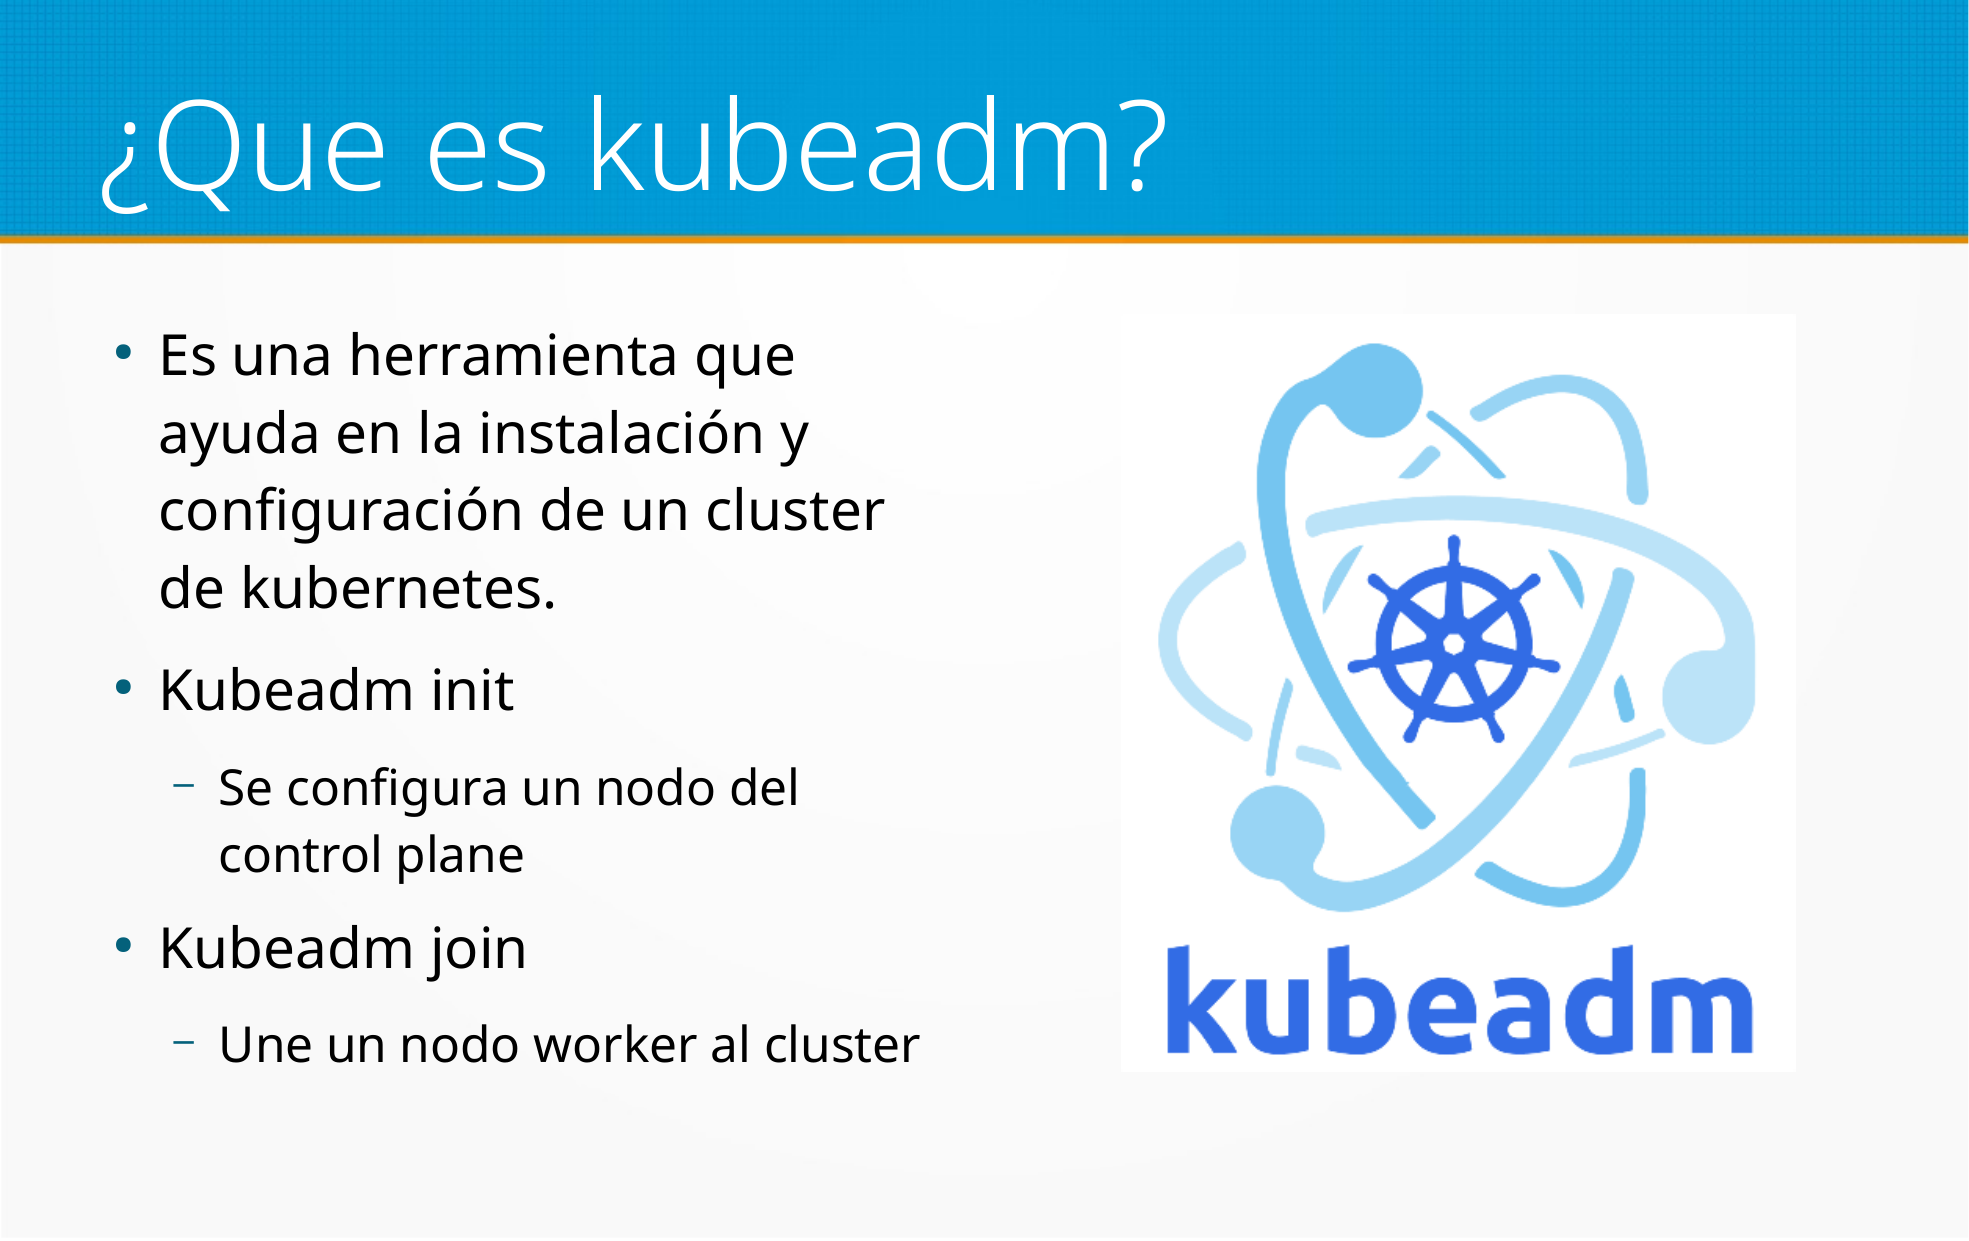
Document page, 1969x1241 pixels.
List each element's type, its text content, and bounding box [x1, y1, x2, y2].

title ¿Que es kubeadm? [98, 19, 1870, 227]
list Es una herramienta que ayuda en la instalación y configuración de un cluster de kubernetes. Kubeadm init Se configura un nodo del control plane Kubeadm join Une un nodo worker al cluster [98, 315, 958, 1081]
picture [0, 233, 1969, 1241]
